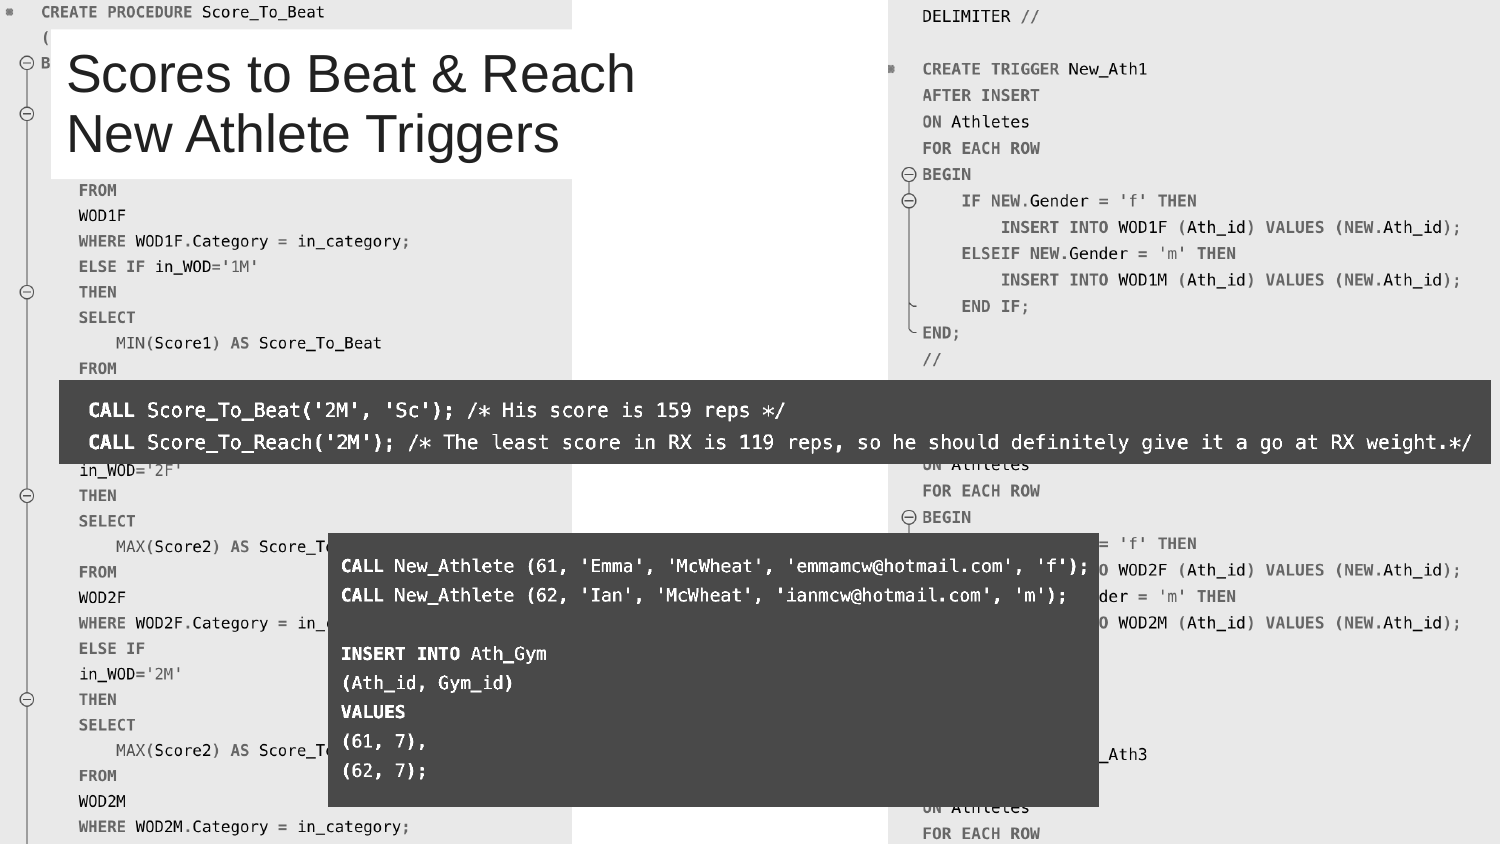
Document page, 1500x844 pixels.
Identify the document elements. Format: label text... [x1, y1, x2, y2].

picture [0, 0, 1500, 844]
title Scores to Beat & Reach New Athlete Triggers [51, 29, 750, 180]
